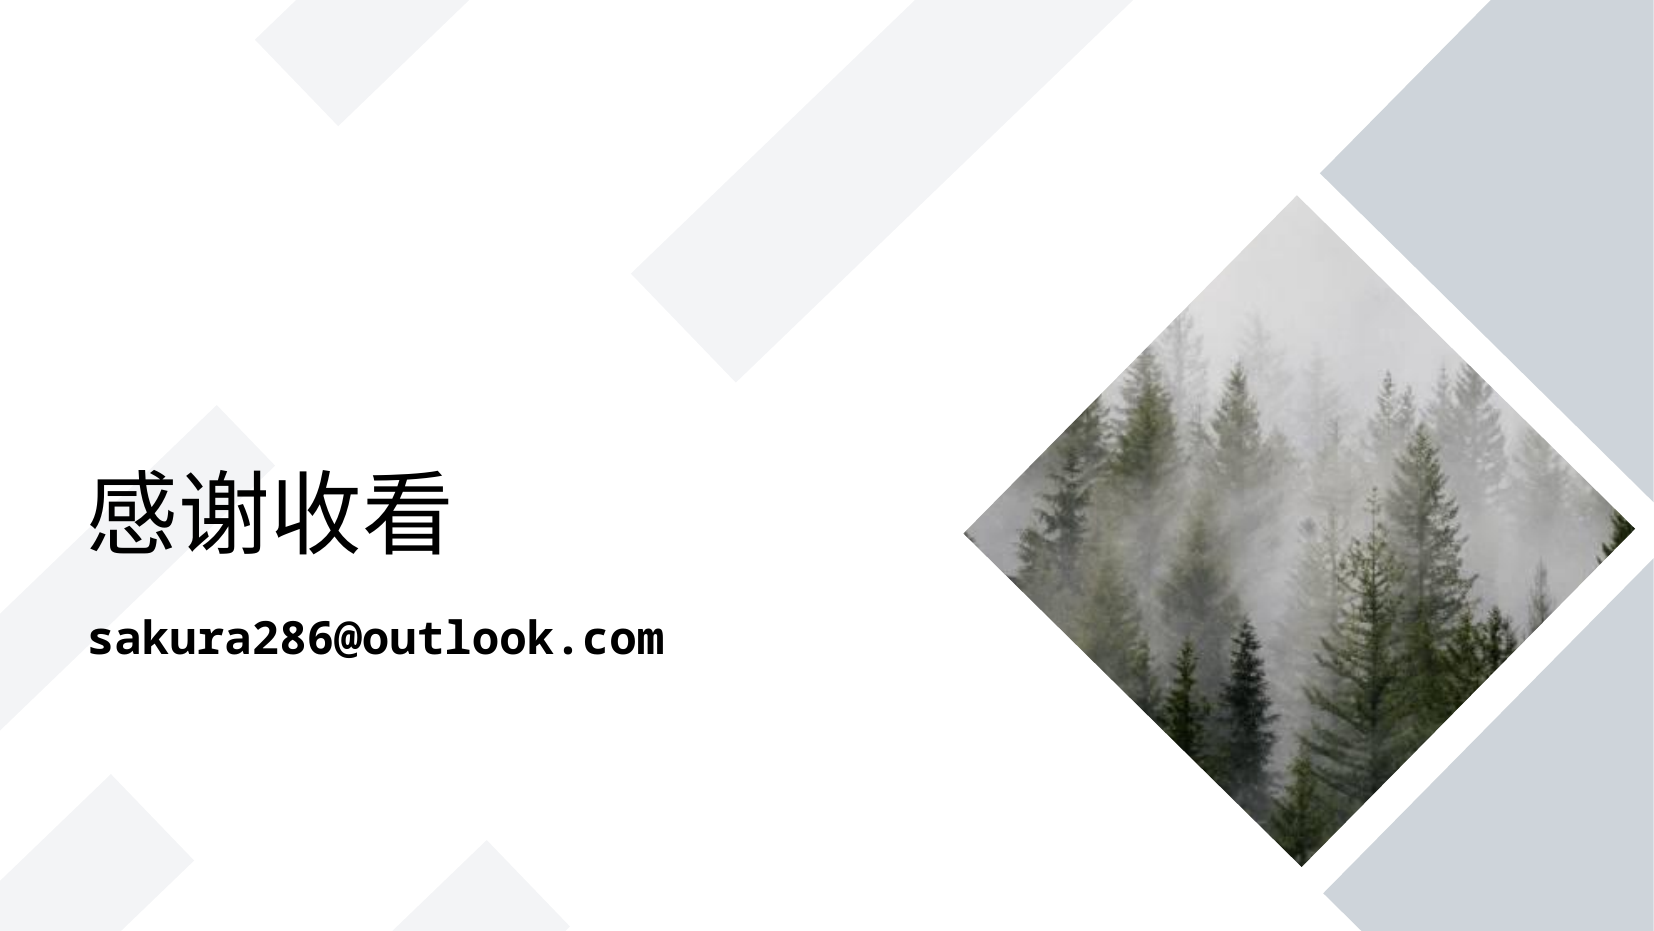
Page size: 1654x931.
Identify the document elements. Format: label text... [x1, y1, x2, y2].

title 感谢收看 sakura286@outlook.com [86, 375, 1576, 751]
text_box [1576, 470, 1636, 589]
text_box [1184, 751, 1417, 867]
text_box [1119, 195, 1480, 375]
